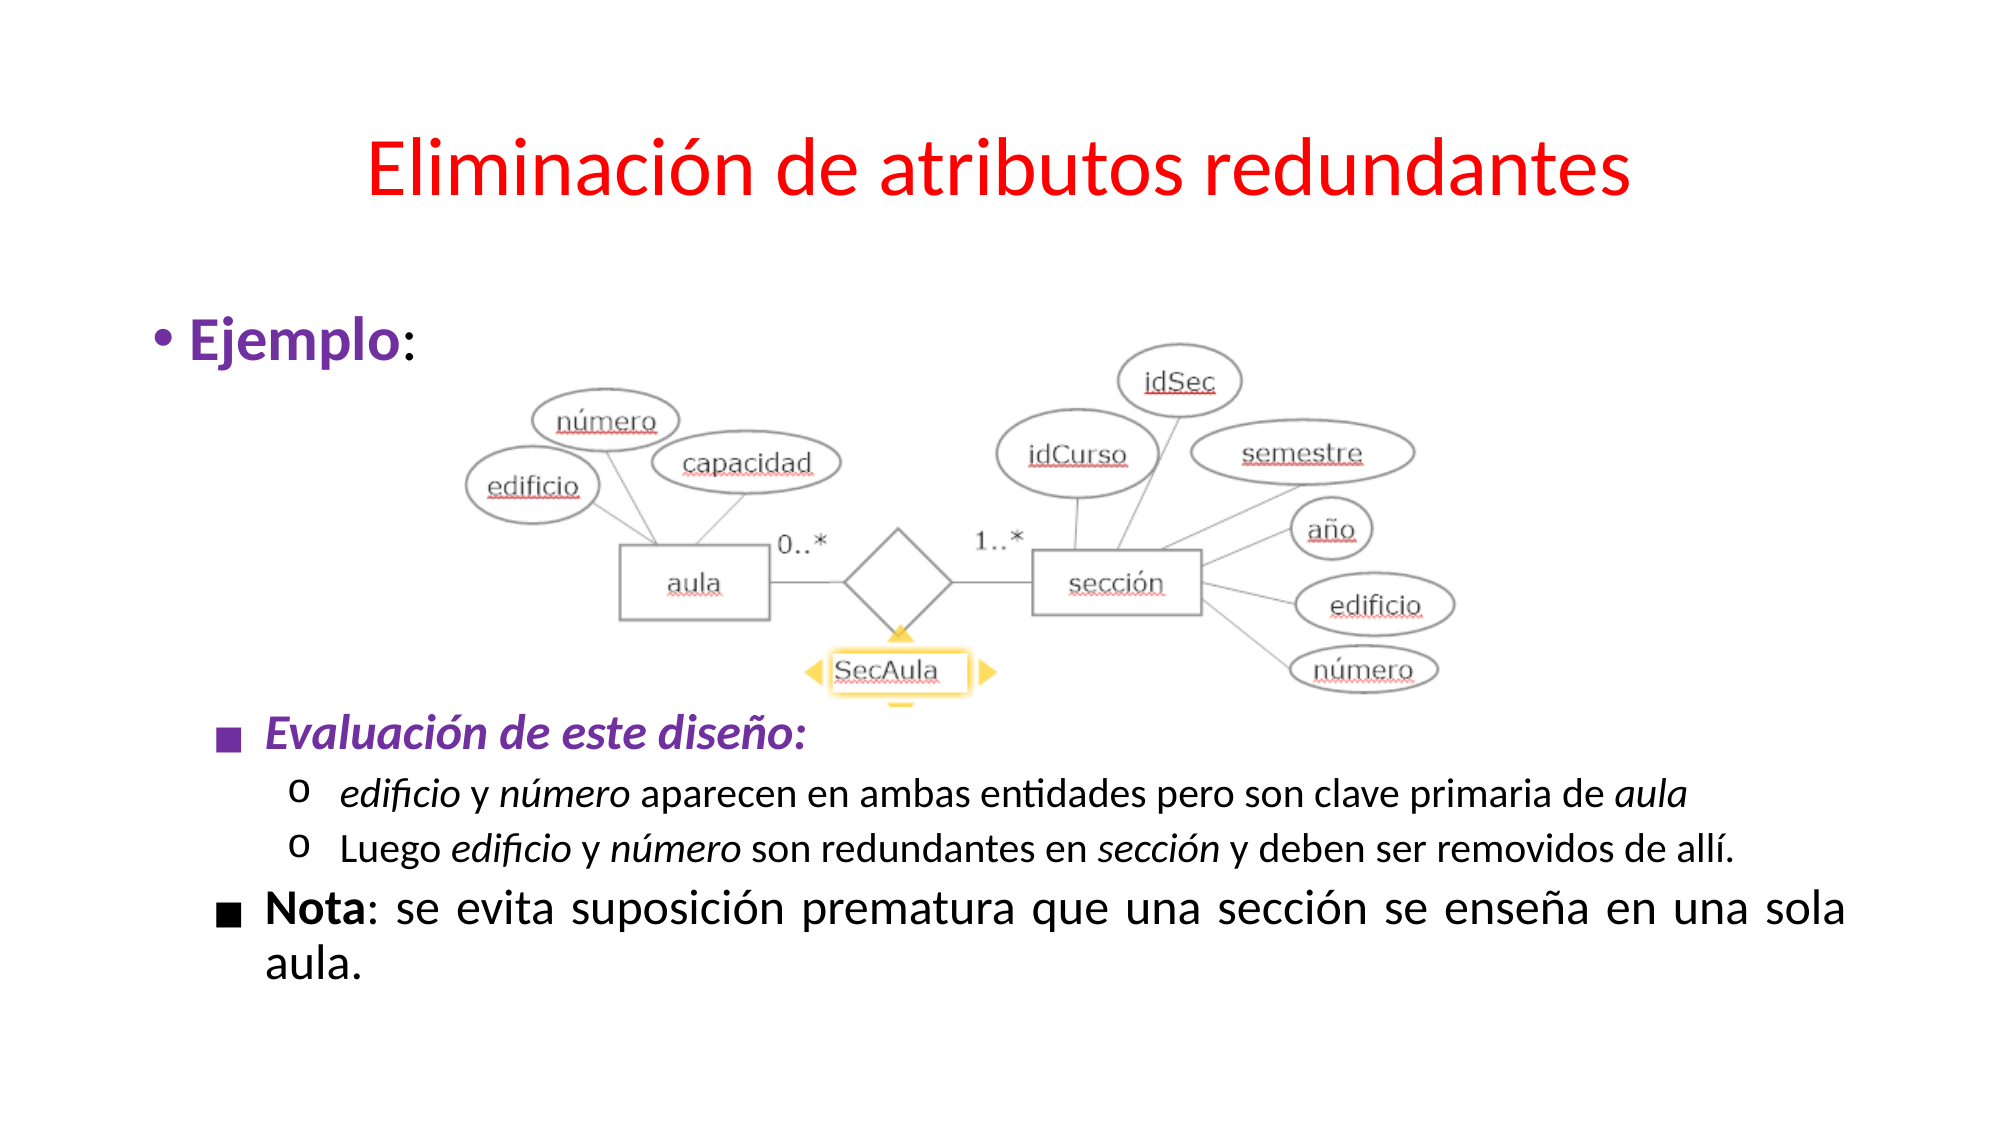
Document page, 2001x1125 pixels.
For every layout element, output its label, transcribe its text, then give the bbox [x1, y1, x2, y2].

title Eliminación de atributos redundantes [137, 59, 1863, 278]
list Ejemplo: Evaluación de este diseño: edificio y número aparecen en ambas entidades pero son clave primaria de aula Luego edificio y número son redundantes en sección y deben ser removidos de allí. Nota: se evita suposición prematura que una sección se enseña en una sola aula. [137, 299, 1863, 1014]
picture [464, 338, 1468, 708]
